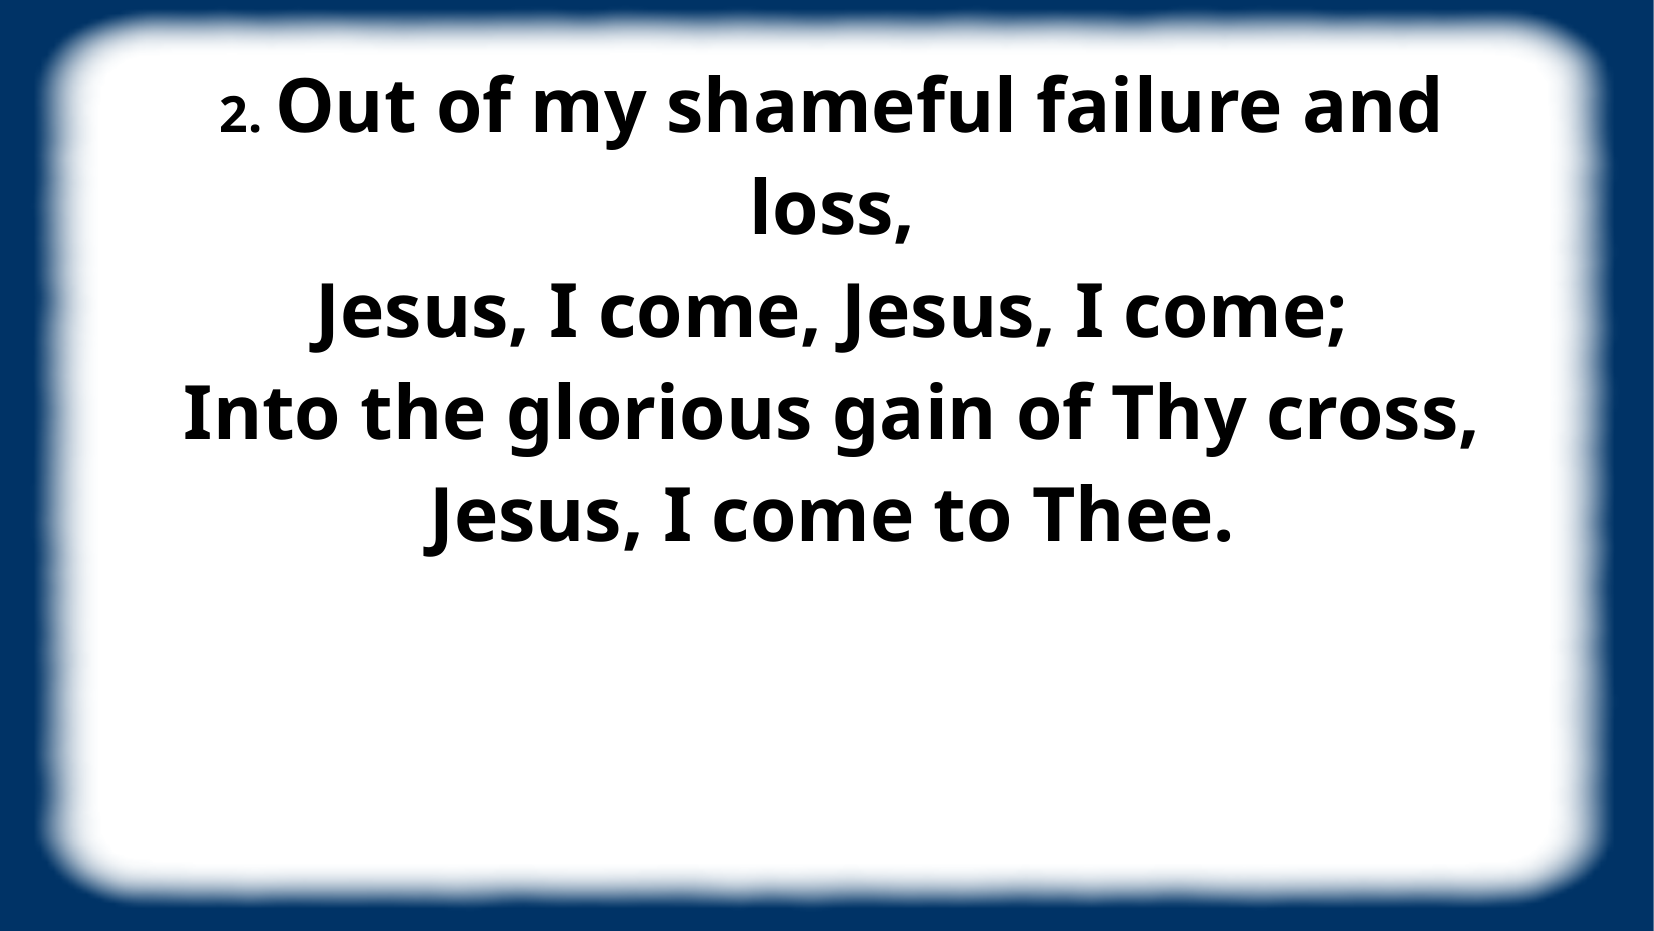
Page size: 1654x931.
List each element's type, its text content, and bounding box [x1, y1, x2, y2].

text_box 2. Out of my shameful failure and loss, Jesus, I come, Jesus, I come; Into the glorious gain of Thy cross, Jesus, I come to Thee. [120, 45, 1546, 460]
picture [0, 0, 1654, 931]
